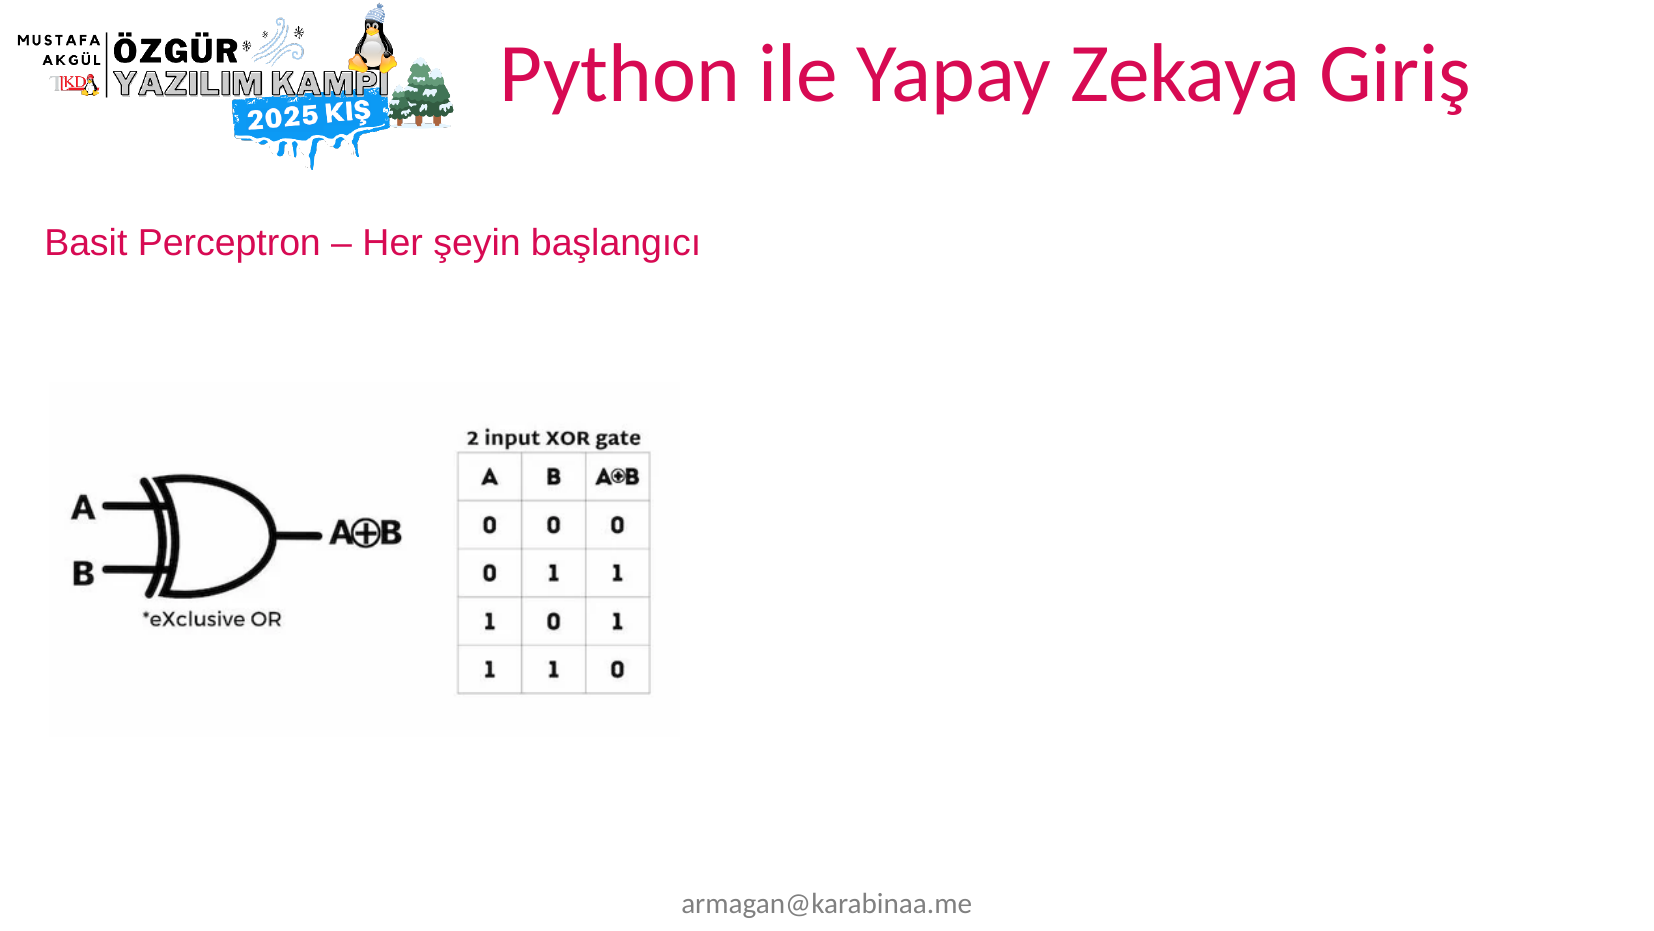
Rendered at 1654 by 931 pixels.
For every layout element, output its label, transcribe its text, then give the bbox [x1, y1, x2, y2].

picture [0, 0, 463, 177]
picture [49, 382, 680, 737]
text_box armagan@karabinaa.me [0, 877, 1654, 928]
text_box Python ile Yapay Zekaya Giriş [484, 10, 1654, 126]
text_box Basit Perceptron – Her şeyin başlangıcı [29, 213, 854, 271]
